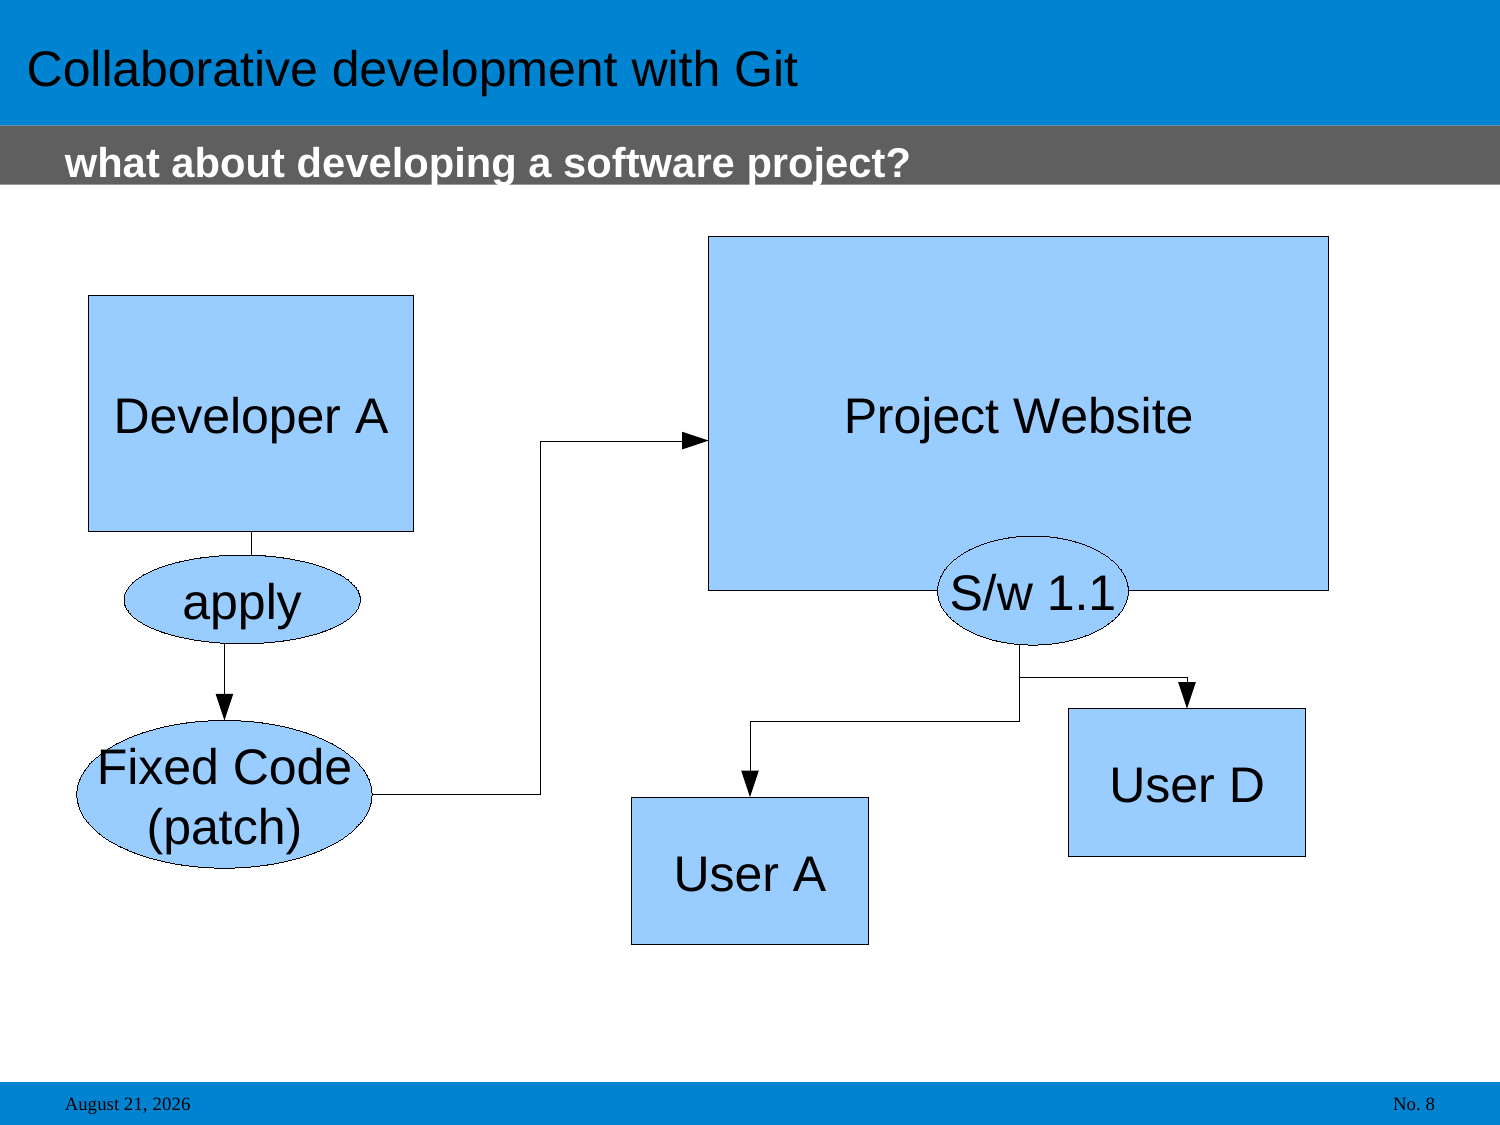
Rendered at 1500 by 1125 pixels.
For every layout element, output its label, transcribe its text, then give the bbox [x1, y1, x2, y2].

text_box Developer A [88, 295, 414, 532]
text_box Project Website [708, 236, 1329, 591]
title what about developing a software project? [64, 139, 1436, 187]
text_box User D [1068, 708, 1306, 857]
text_box apply [124, 555, 361, 644]
text_box User A [631, 797, 869, 945]
text_box Fixed Code (patch) [76, 720, 373, 869]
text_box S/w 1.1 [937, 536, 1129, 646]
